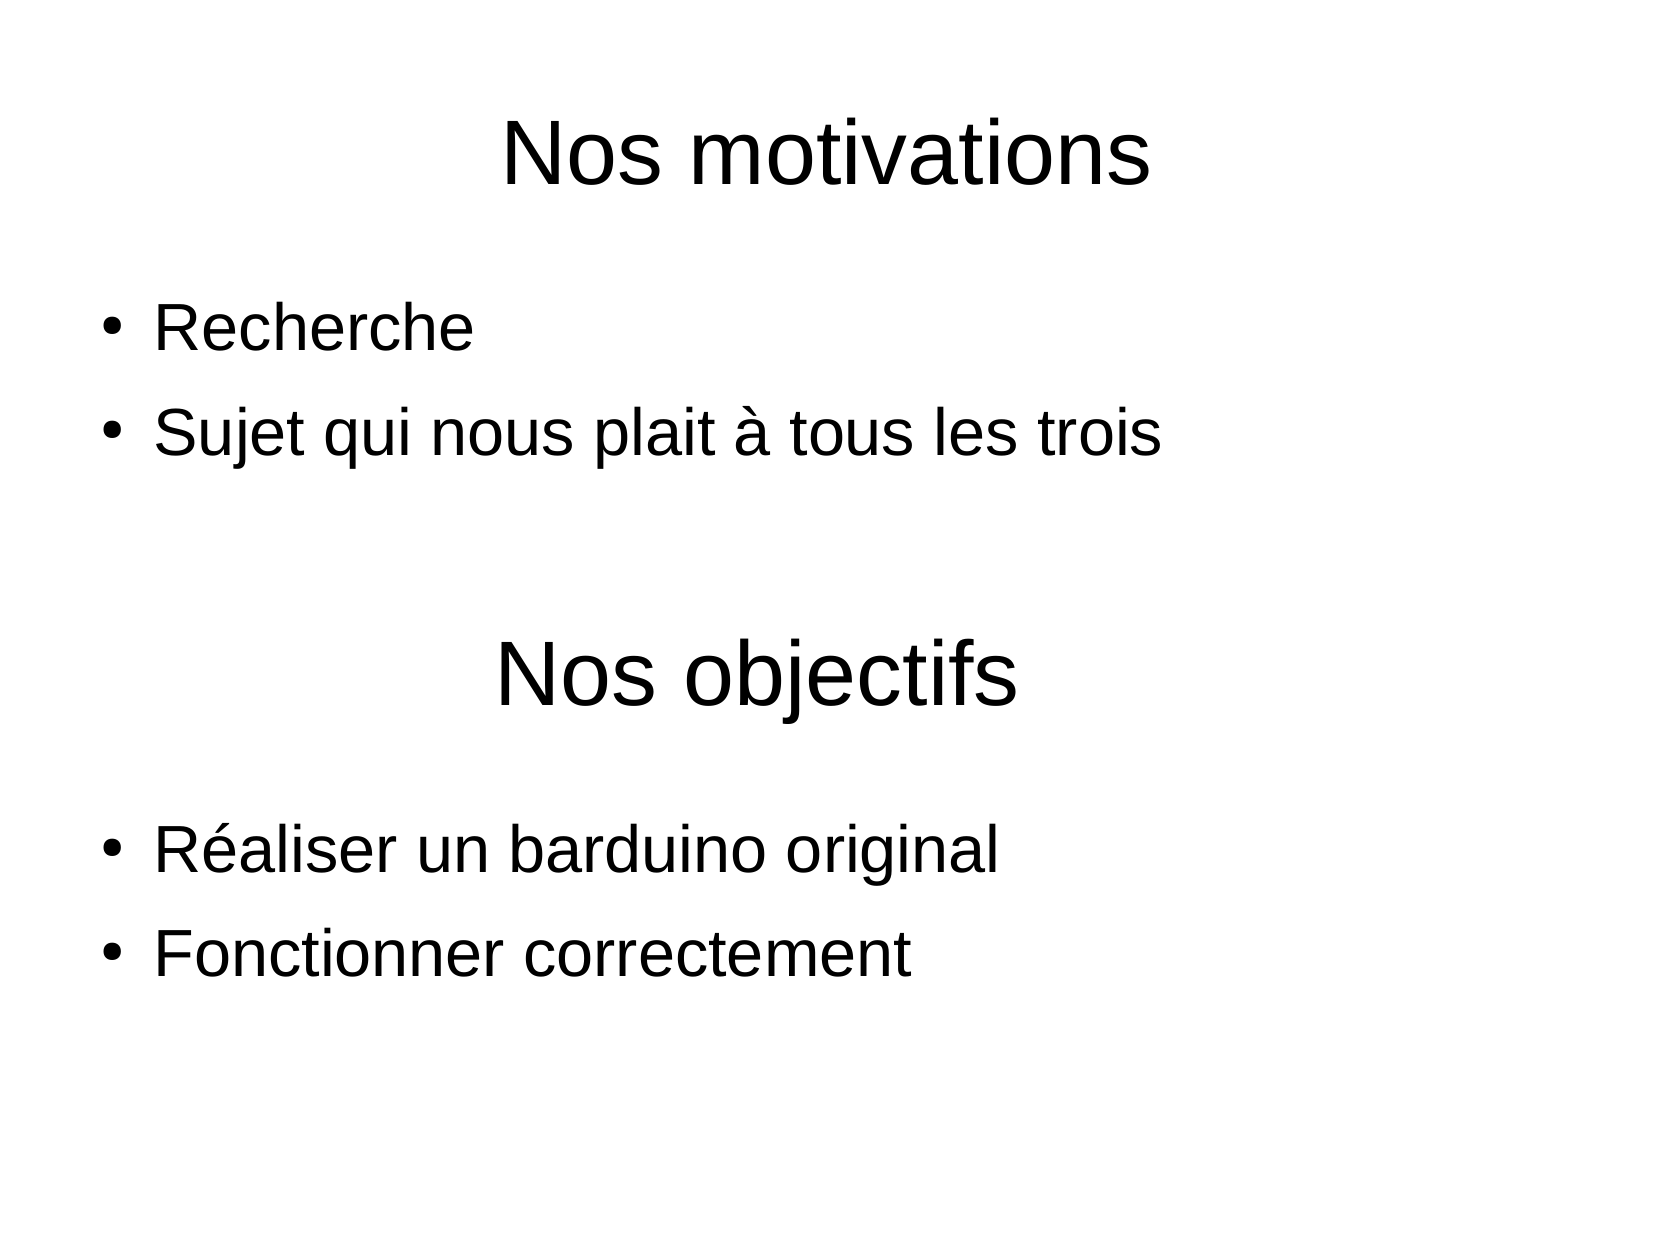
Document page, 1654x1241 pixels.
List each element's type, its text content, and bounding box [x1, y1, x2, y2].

list Recherche Sujet qui nous plait à tous les trois Réaliser un barduino original Fonctionner correctement [82, 290, 1571, 1241]
title Nos motivations [82, 49, 1571, 257]
text_box Nos objectifs [480, 615, 1276, 733]
